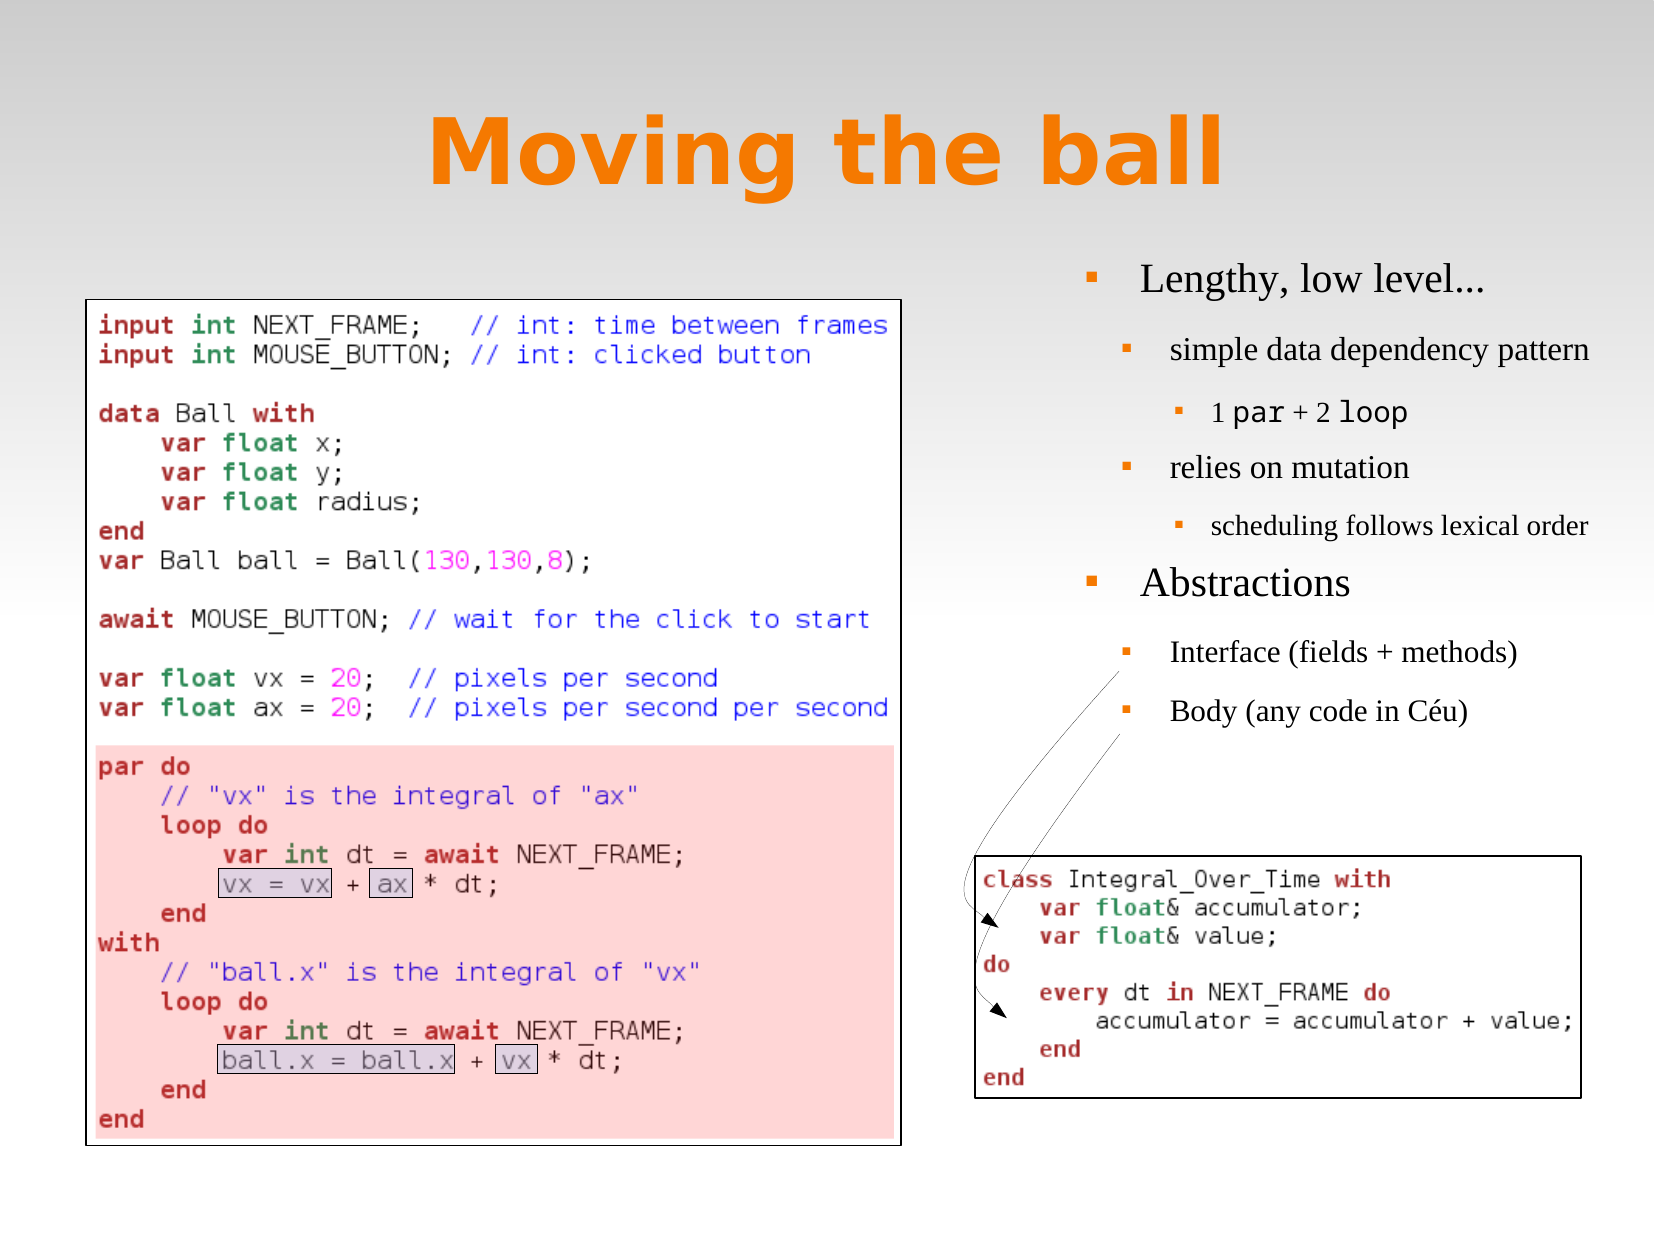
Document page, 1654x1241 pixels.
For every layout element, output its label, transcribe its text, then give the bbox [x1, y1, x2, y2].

title Moving the ball [82, 49, 1571, 257]
list Lengthy, low level... simple data dependency pattern 1 par + 2 loop relies on mutation scheduling follows lexical order Abstractions Interface (fields + methods) Body (any code in Céu) [998, 254, 1651, 813]
picture [86, 300, 901, 1145]
picture [975, 856, 1581, 1098]
text_box [95, 745, 894, 1139]
picture [975, 856, 1030, 918]
picture [975, 912, 989, 962]
